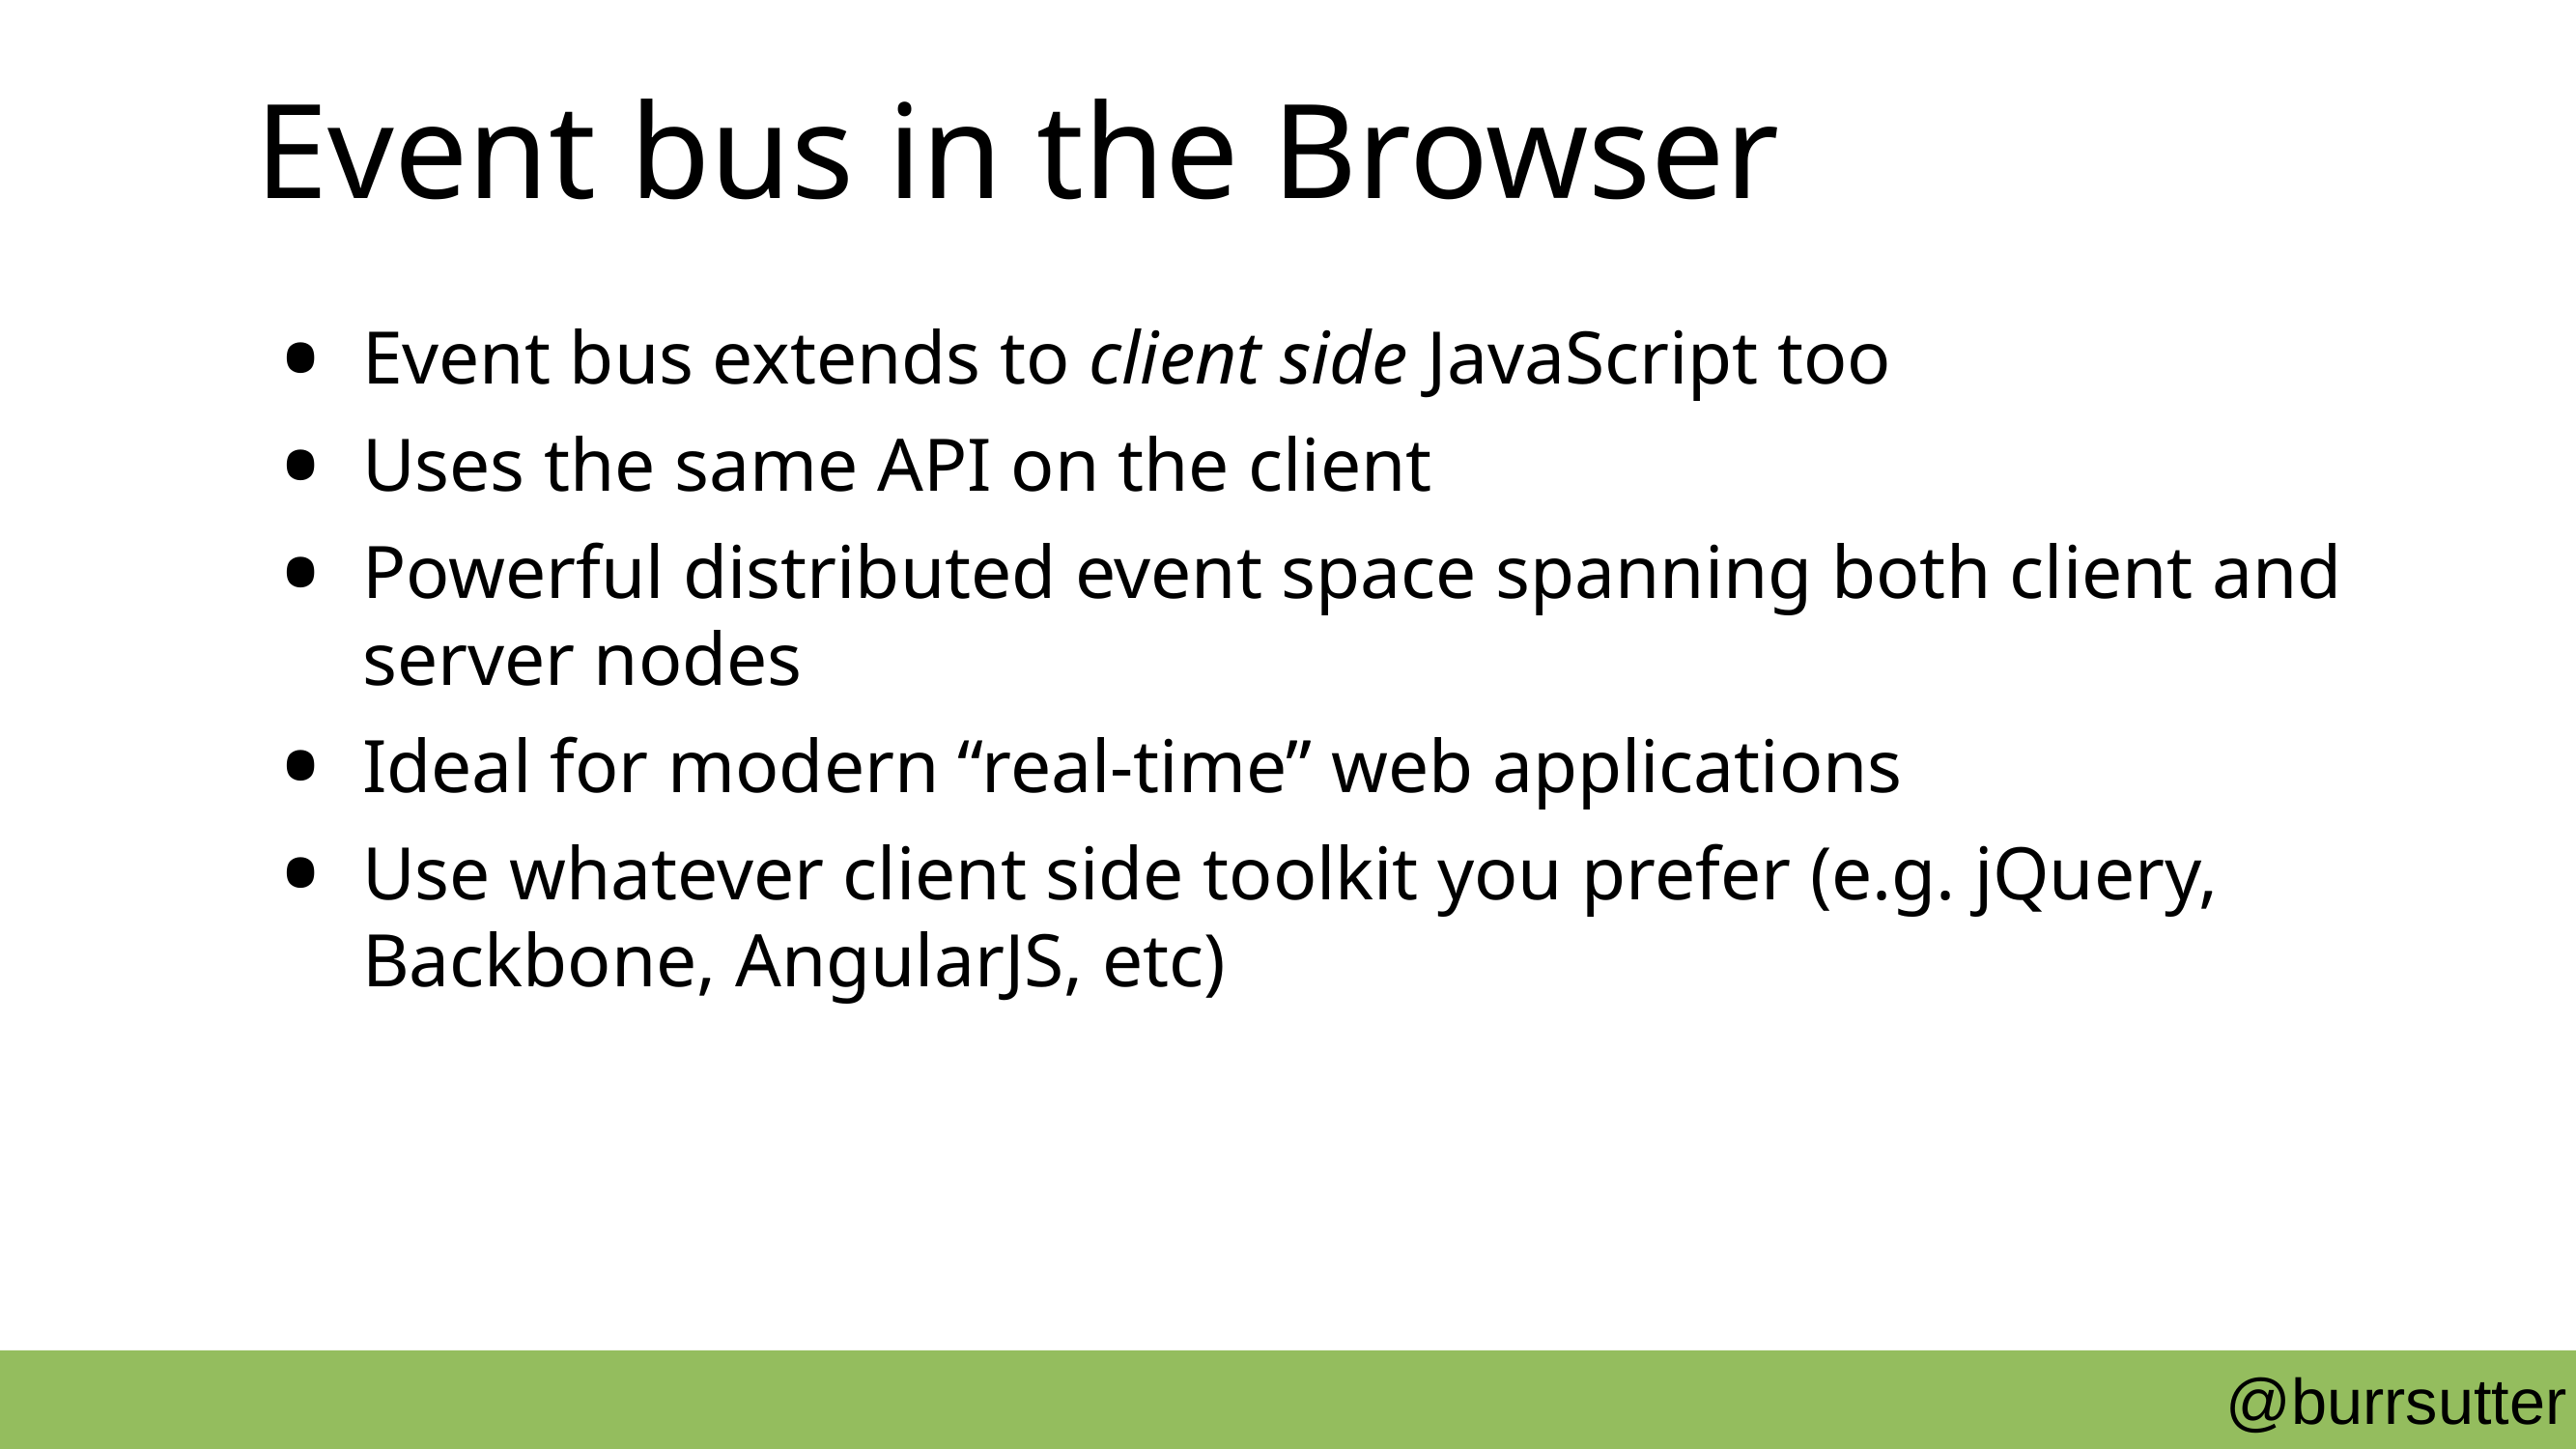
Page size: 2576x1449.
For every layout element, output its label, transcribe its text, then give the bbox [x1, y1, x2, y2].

title Event bus in the Browser [247, 18, 2522, 273]
list Event bus extends to client side JavaScript too Uses the same API on the client Powerful distributed event space spanning both client and server nodes Ideal for modern “real-time” web applications Use whatever client side toolkit you prefer (e.g. jQuery, Backbone, AngularJS, etc) [251, 311, 2526, 1402]
